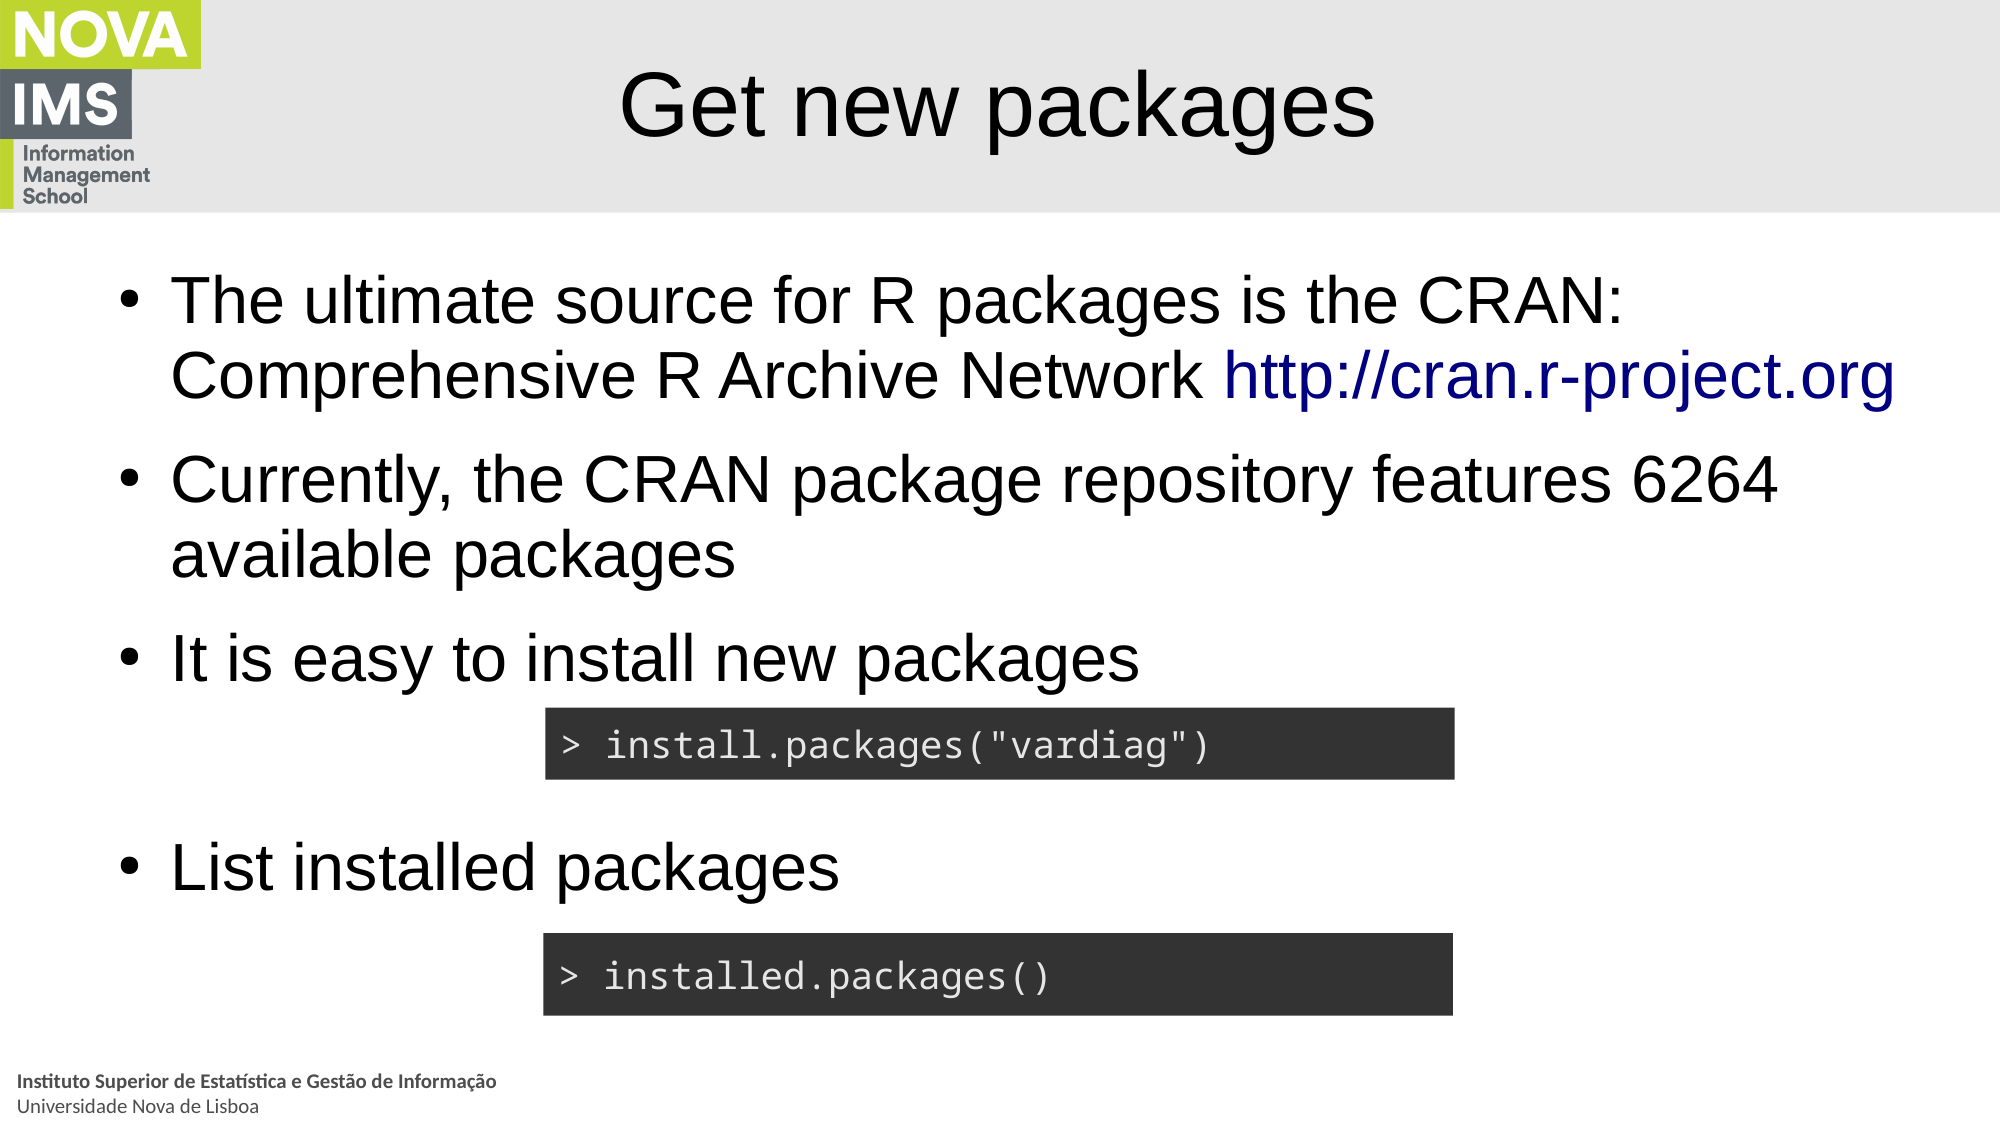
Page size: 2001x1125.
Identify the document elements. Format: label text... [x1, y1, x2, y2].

text_box > installed.packages() [543, 933, 1453, 1016]
text_box > install.packages("vardiag") [545, 707, 1455, 780]
list The ultimate source for R packages is the CRAN: Comprehensive R Archive Network http://cran.r-project.org Currently, the CRAN package repository features 6264 available packages It is easy to install new packages List installed packages [99, 263, 1900, 916]
picture [0, 0, 201, 209]
title Get new packages [94, 19, 1902, 189]
